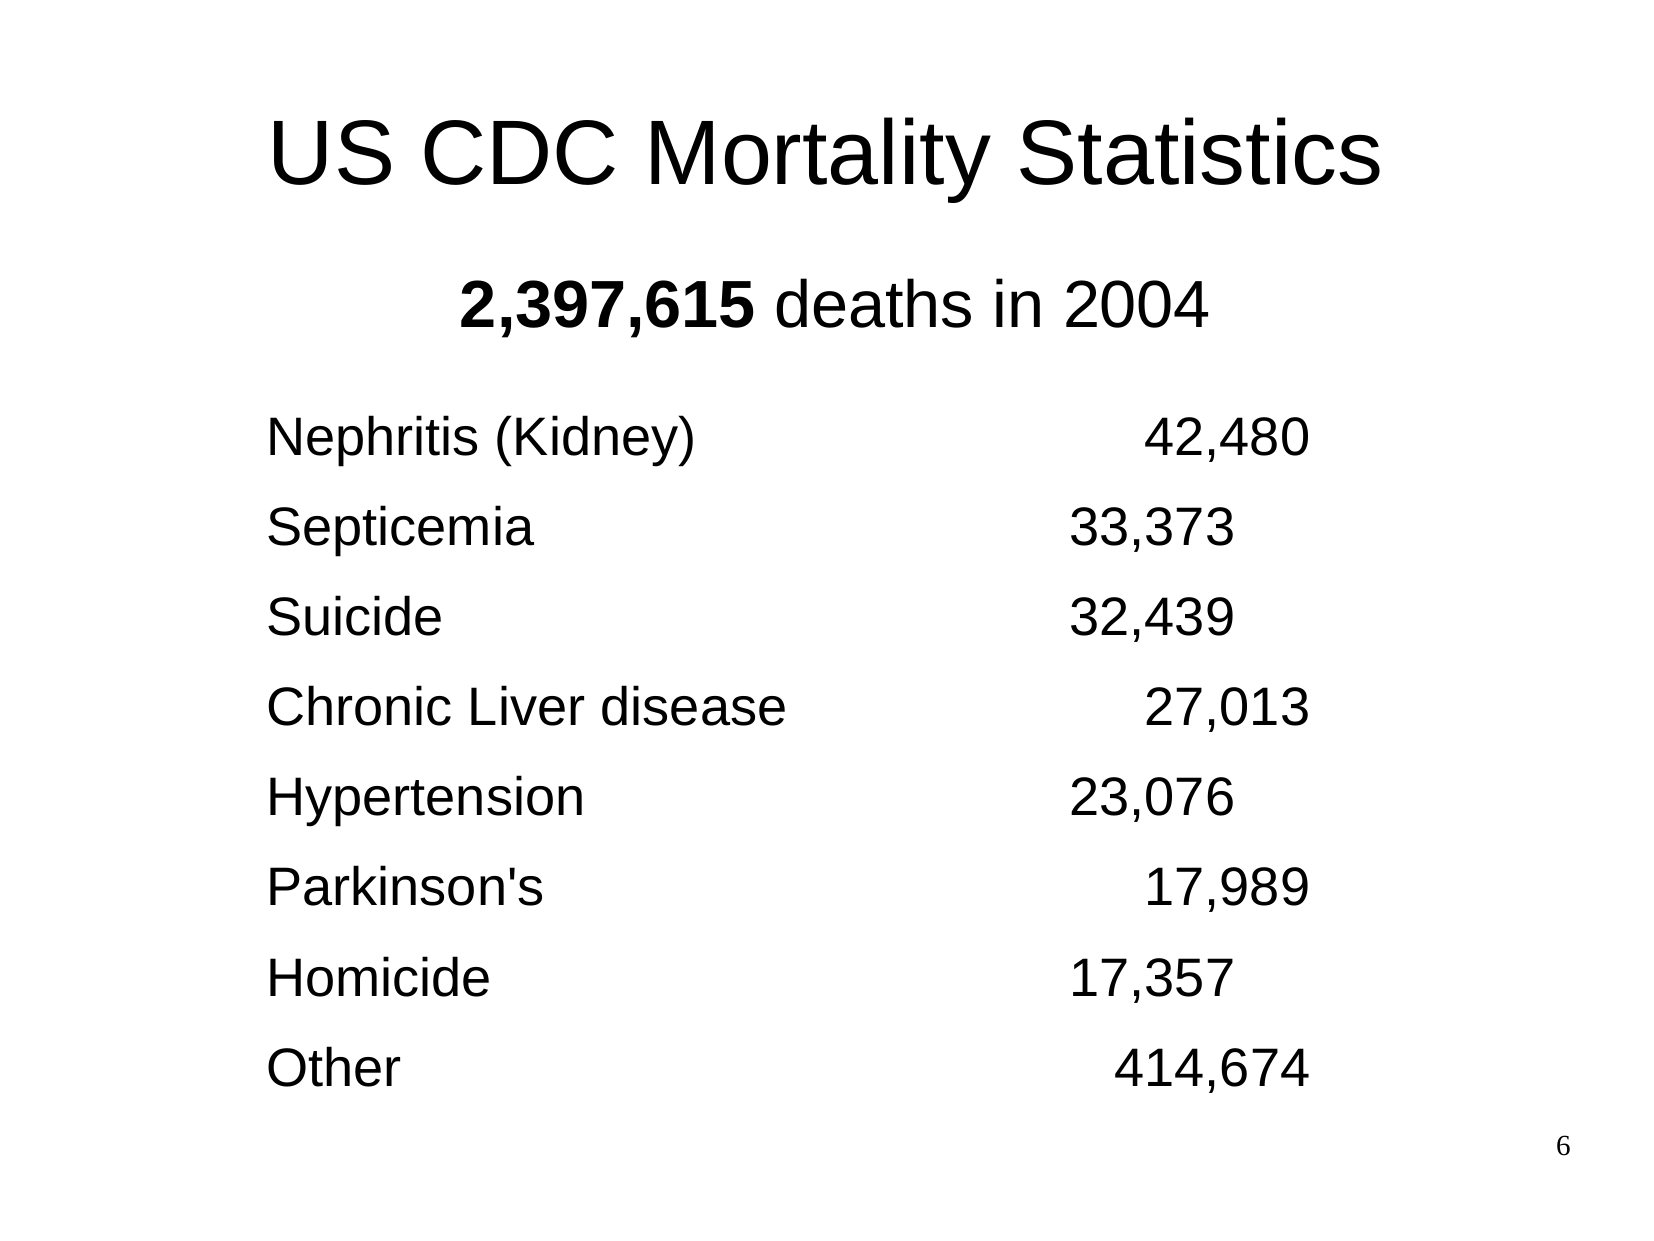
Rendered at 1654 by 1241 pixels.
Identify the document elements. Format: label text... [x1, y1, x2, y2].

list Nephritis (Kidney) 42,480 Septicemia 33,373 Suicide 32,439 Chronic Liver disease 27,013 Hypertension 23,076 Parkinson's 17,989 Homicide 17,357 Other 414,674 [248, 406, 1374, 1126]
title US CDC Mortality Statistics [82, 56, 1571, 250]
list 2,397,615 deaths in 2004 [82, 266, 1571, 352]
